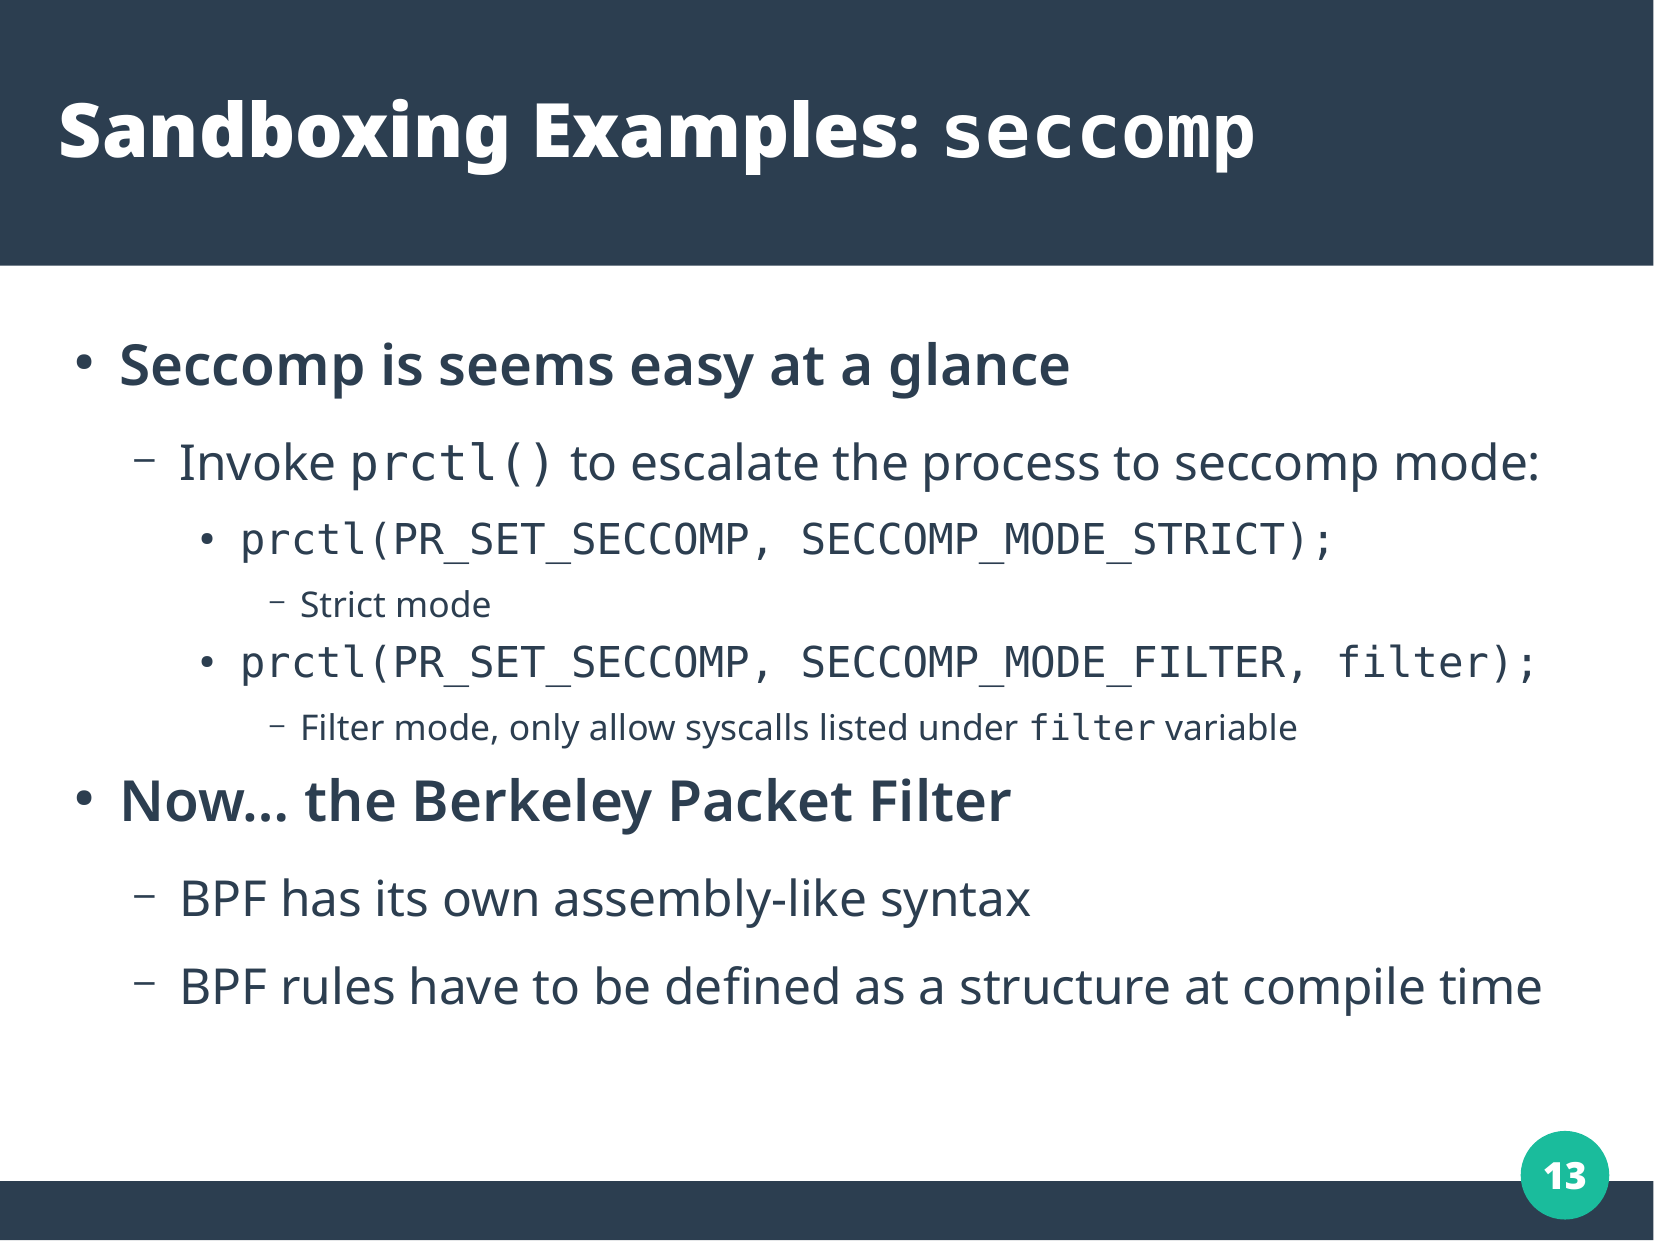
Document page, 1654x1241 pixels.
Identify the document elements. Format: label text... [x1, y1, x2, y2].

list Seccomp is seems easy at a glance Invoke prctl() to escalate the process to seccomp mode: prctl(PR_SET_SECCOMP, SECCOMP_MODE_STRICT); Strict mode prctl(PR_SET_SECCOMP, SECCOMP_MODE_FILTER, filter); Filter mode, only allow syscalls listed under filter variable Now… the Berkeley Packet Filter BPF has its own assembly-like syntax BPF rules have to be defined as a structure at compile time [59, 324, 1595, 1152]
title Sandboxing Examples: seccomp [59, 49, 1595, 207]
